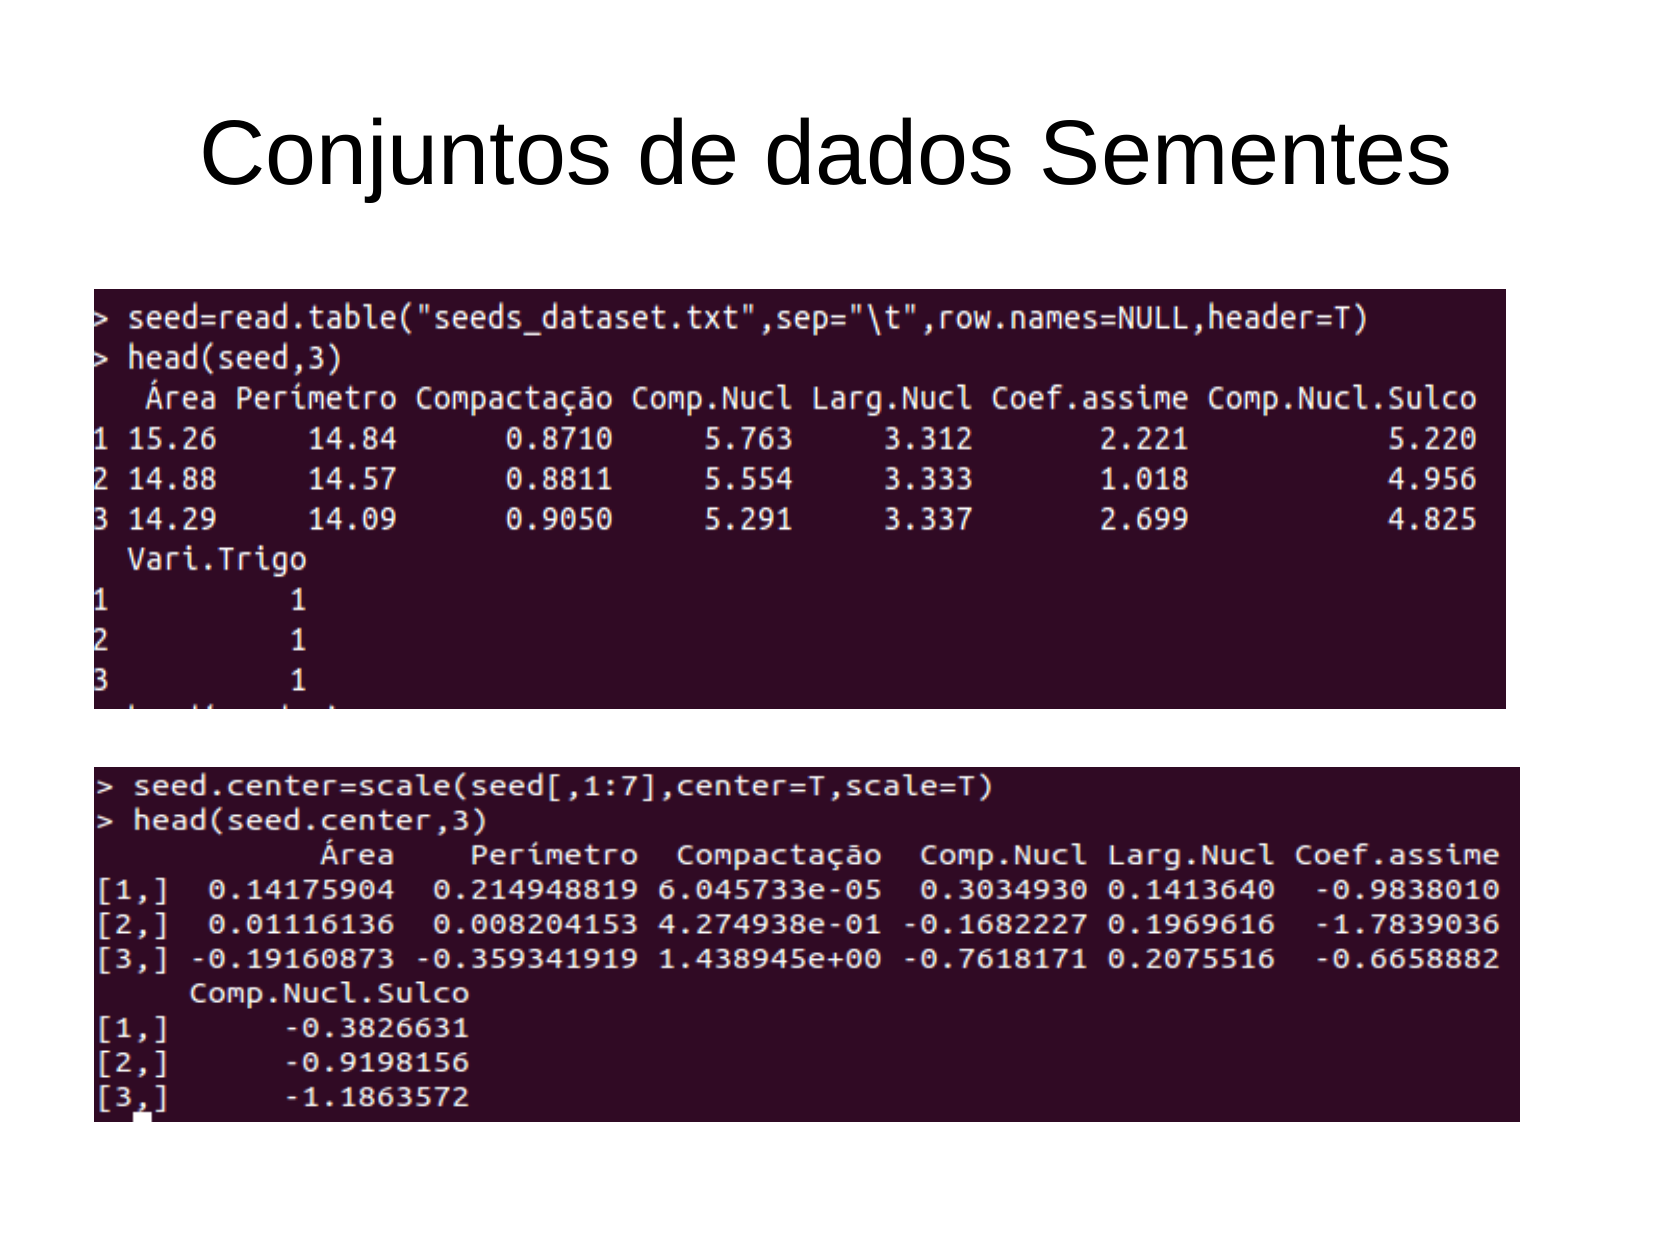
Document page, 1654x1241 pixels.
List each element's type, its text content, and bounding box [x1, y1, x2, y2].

picture [94, 767, 1520, 1123]
picture [94, 289, 1506, 709]
title Conjuntos de dados Sementes [82, 49, 1571, 257]
